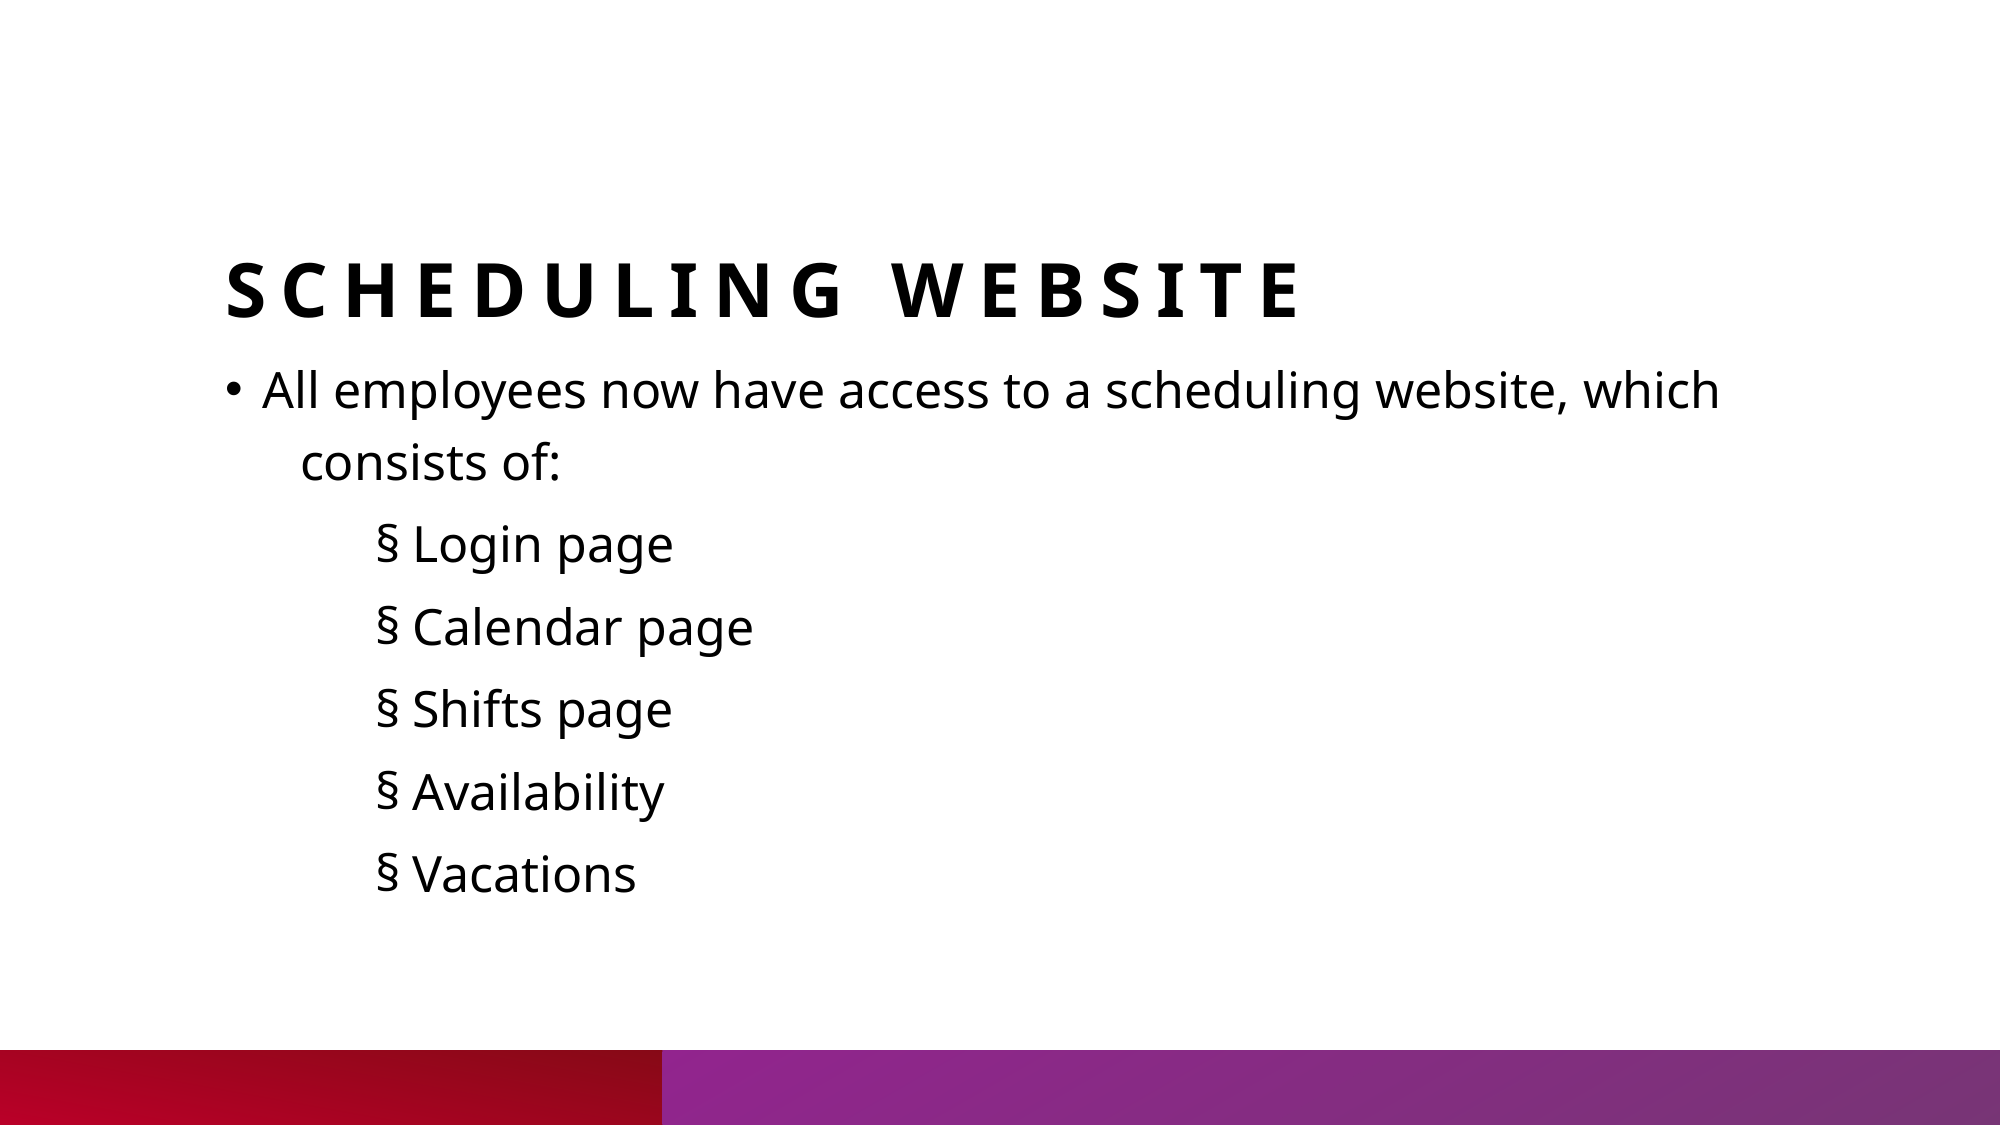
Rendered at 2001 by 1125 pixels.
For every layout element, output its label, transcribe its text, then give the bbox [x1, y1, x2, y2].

list All employees now have access to a scheduling website, which consists of: Login page Calendar page Shifts page Availability Vacations [225, 346, 1906, 996]
title Scheduling website [225, 130, 1906, 334]
